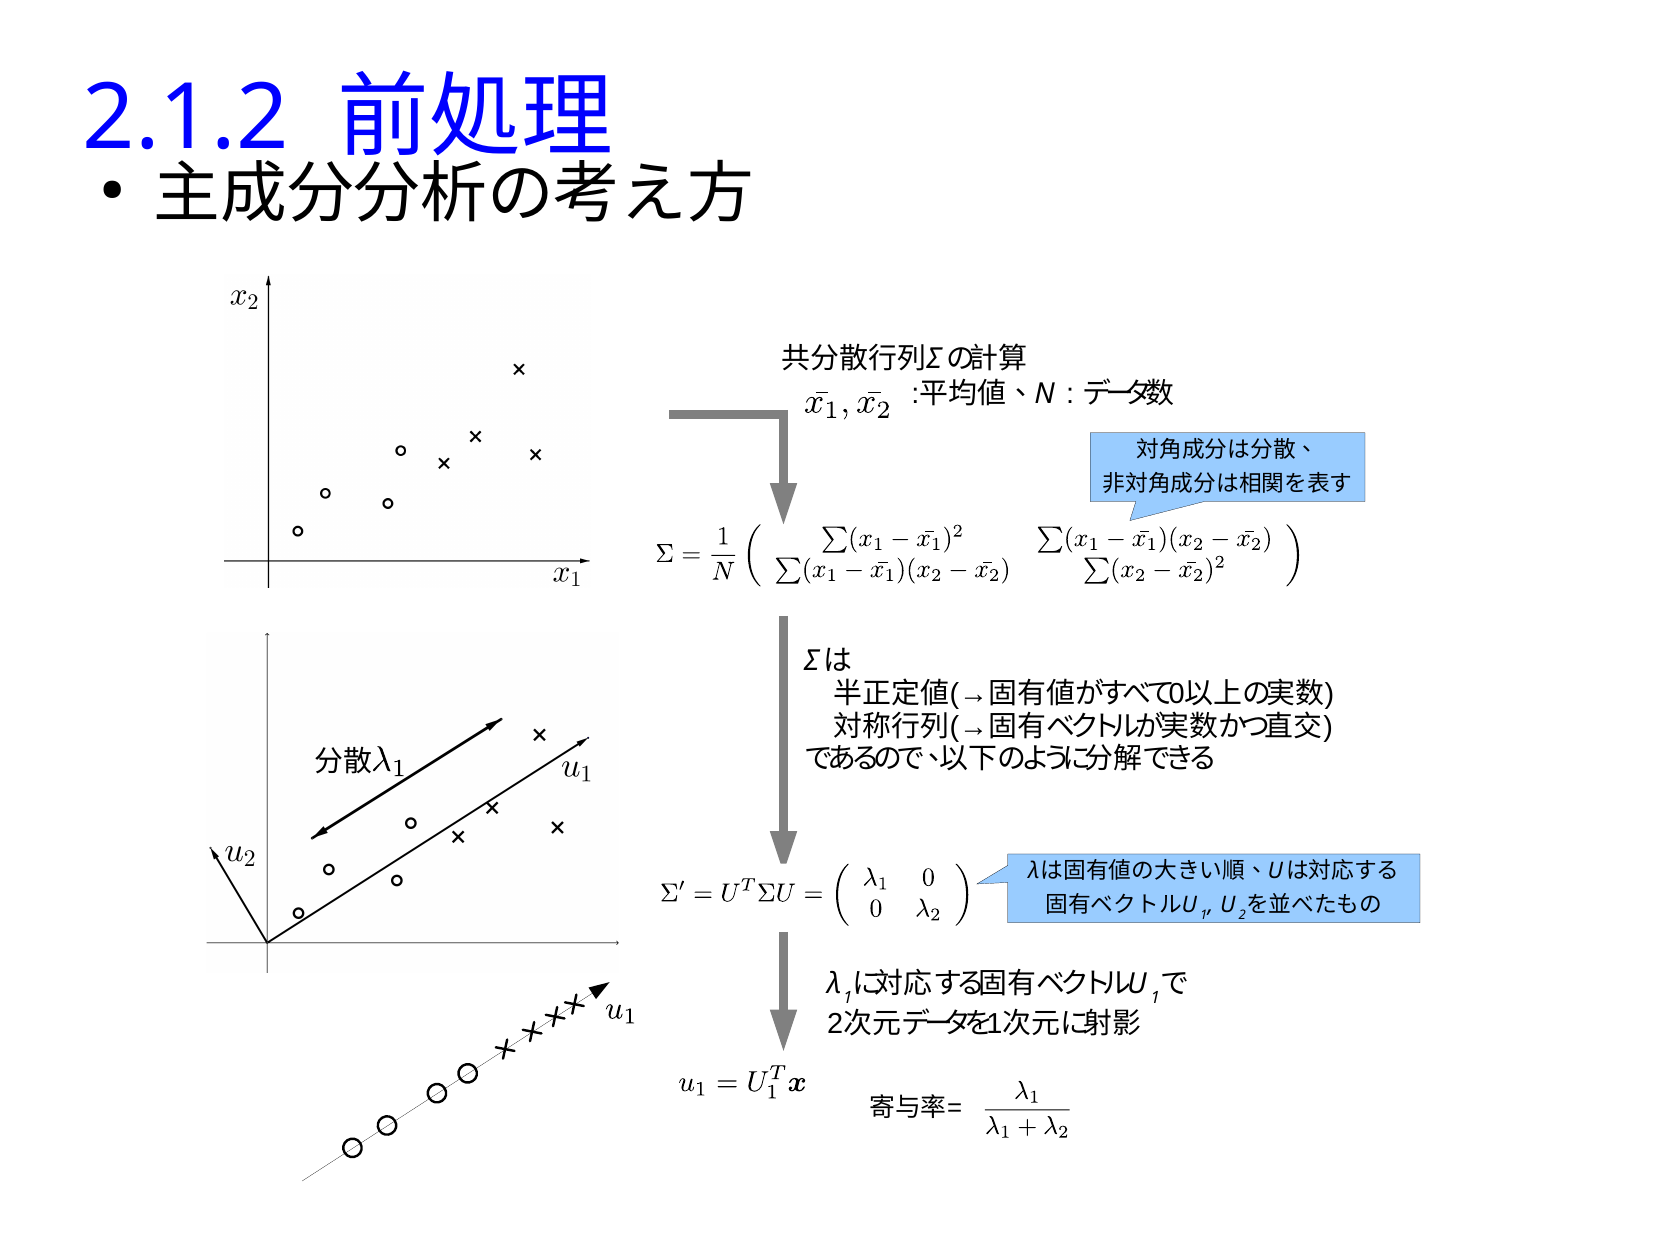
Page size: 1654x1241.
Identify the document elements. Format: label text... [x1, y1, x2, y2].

list 主成分分析の考え方 [82, 145, 1571, 943]
picture [206, 274, 1437, 1182]
title 2.1.2 前処理 [82, 44, 1571, 145]
